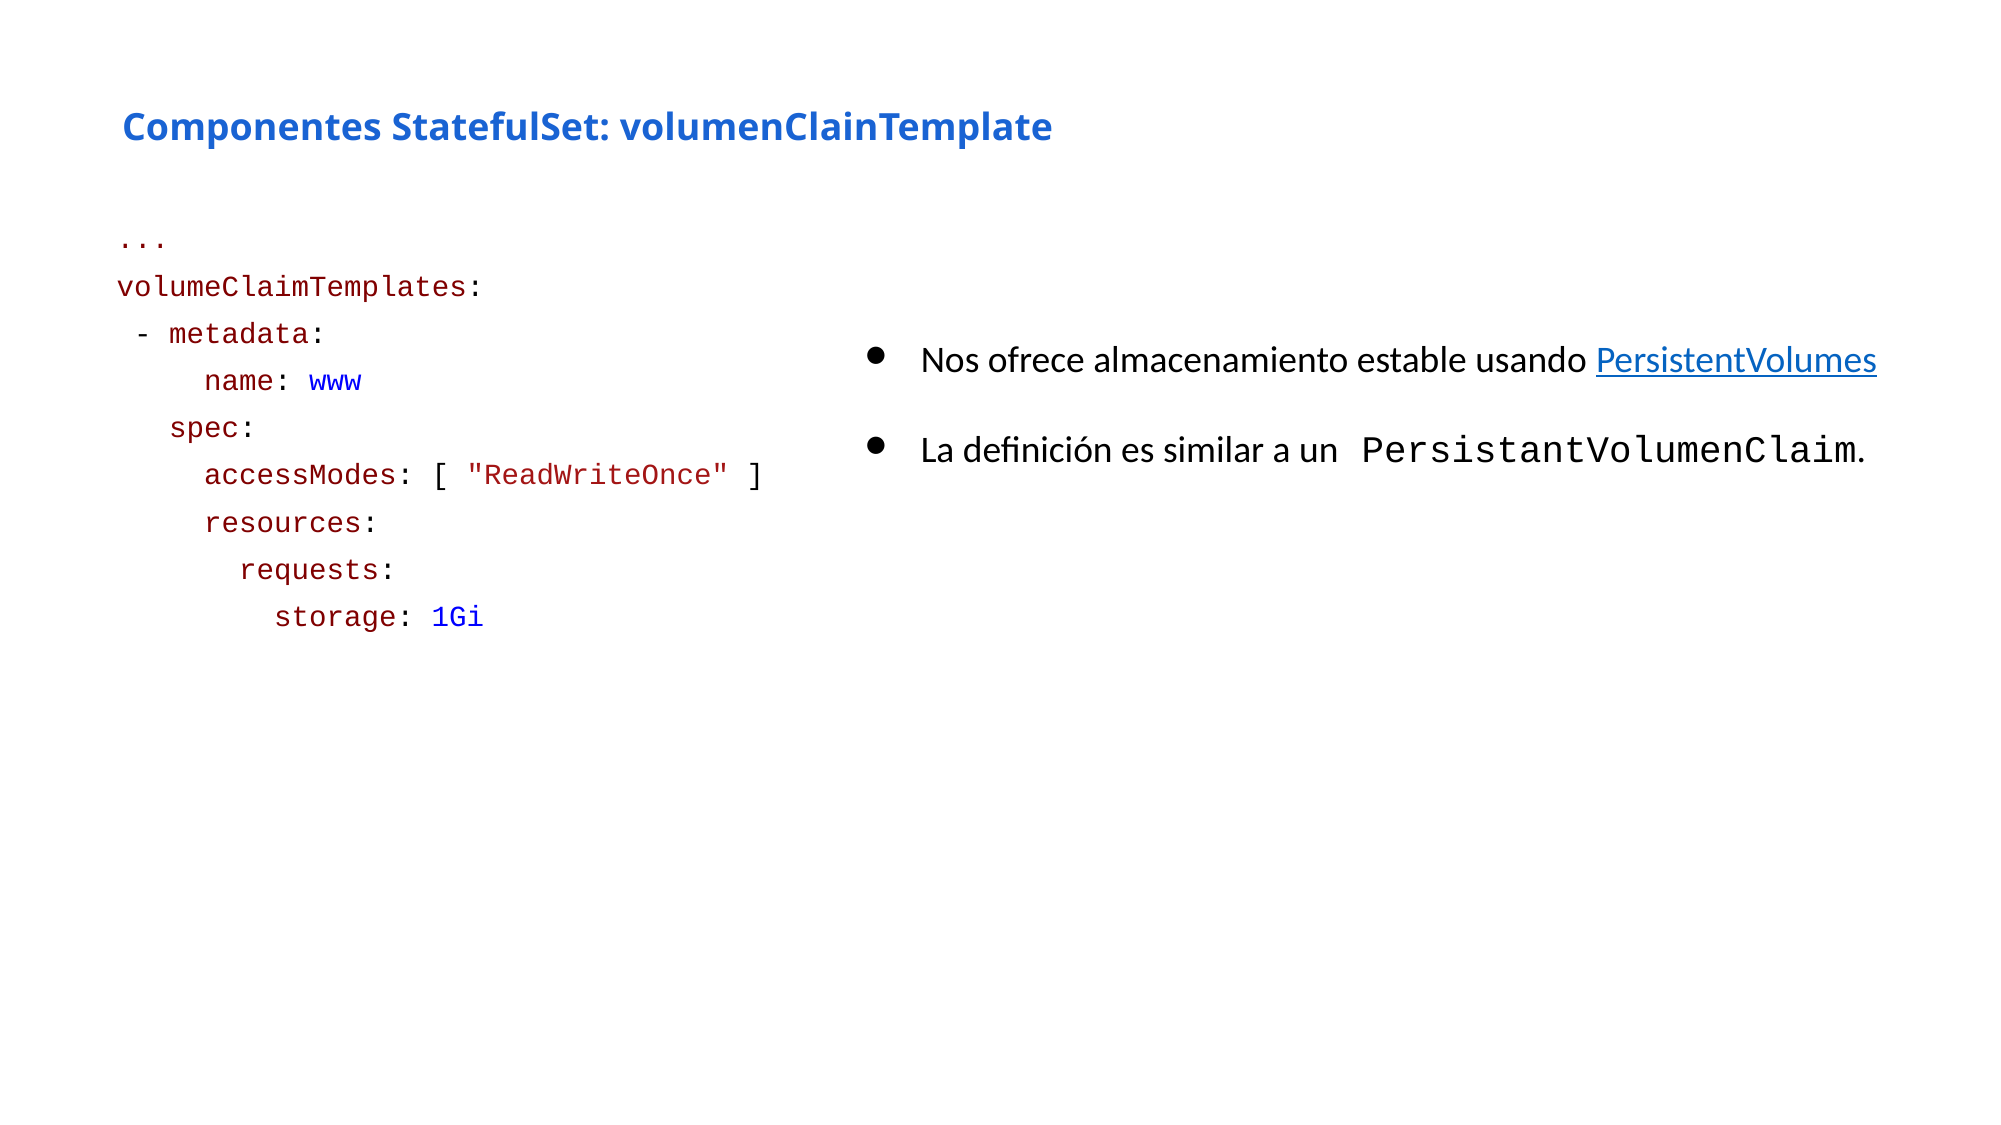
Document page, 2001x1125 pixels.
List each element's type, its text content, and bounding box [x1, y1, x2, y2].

text_box Componentes StatefulSet: volumenClainTemplate [122, 100, 1055, 152]
text_box Nos ofrece almacenamiento estable usando PersistentVolumes La definición es similar a un PersistantVolumenClaim. [847, 282, 1977, 495]
text_box ... volumeClaimTemplates: - metadata: name: www spec: accessModes: [ "ReadWriteOnce" ] resources: requests: storage: 1Gi [101, 192, 847, 1008]
